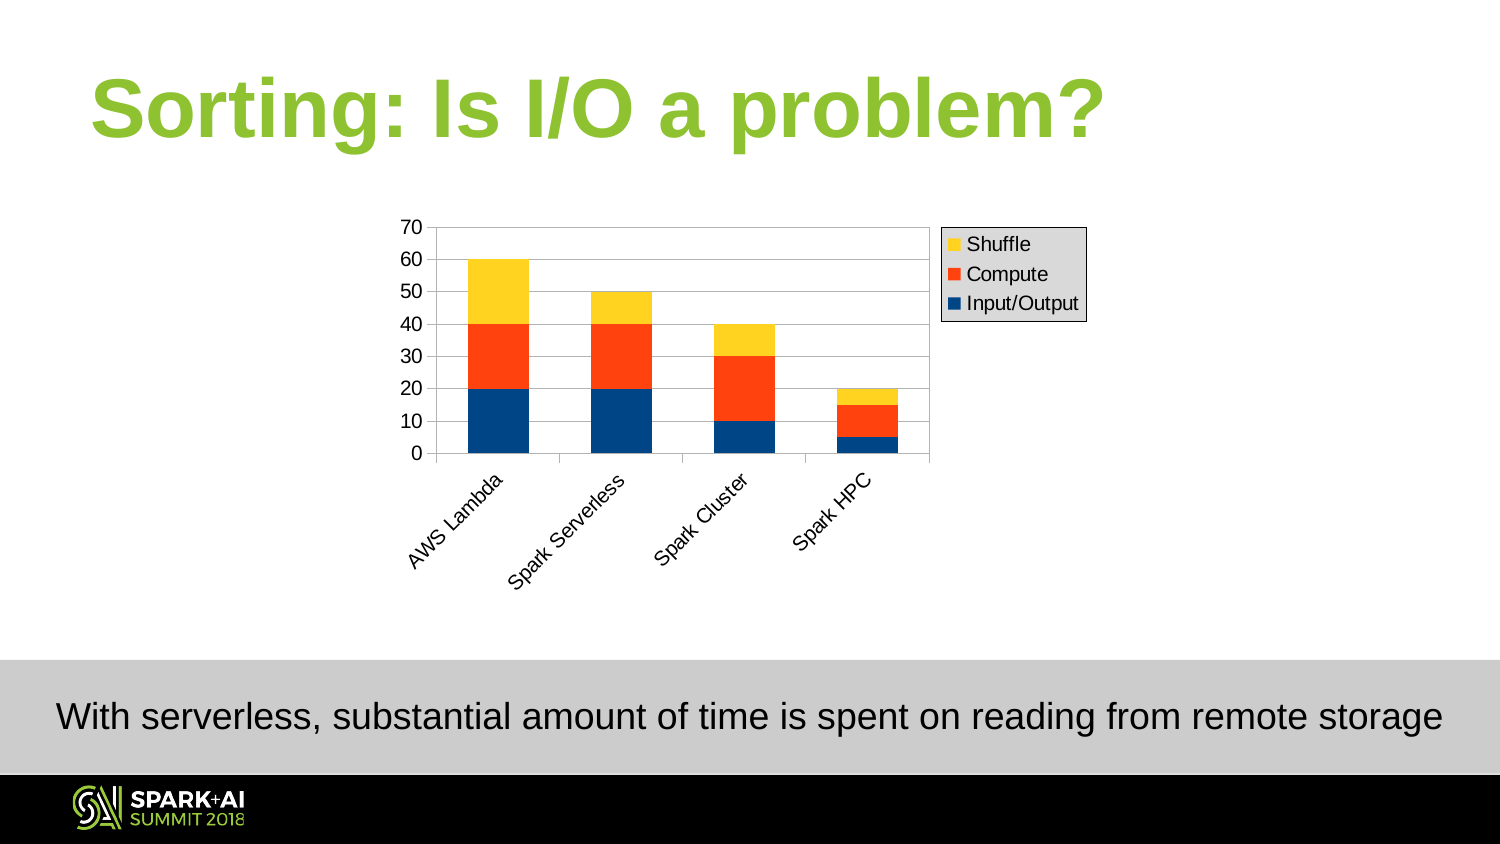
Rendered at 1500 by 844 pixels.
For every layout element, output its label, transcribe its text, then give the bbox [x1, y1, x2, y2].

title Sorting: Is I/O a problem? [75, 33, 1426, 175]
text_box With serverless, substantial amount of time is spent on reading from remote storage [0, 659, 1500, 774]
chart [385, 207, 1101, 604]
